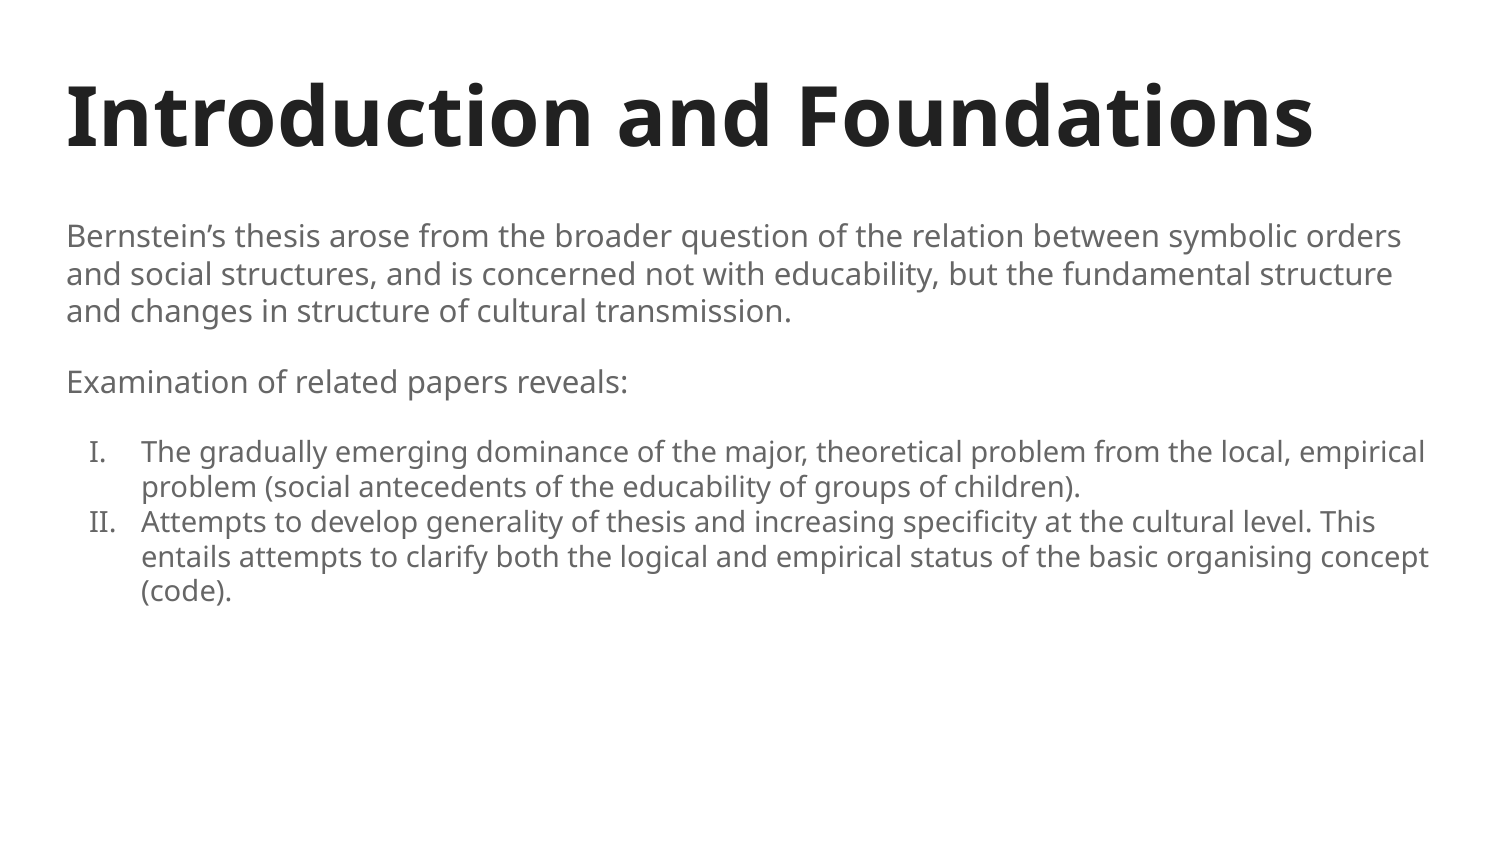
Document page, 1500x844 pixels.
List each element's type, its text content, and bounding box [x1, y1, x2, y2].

title Introduction and Foundations [51, 48, 1449, 180]
list Bernstein’s thesis arose from the broader question of the relation between symbolic orders and social structures, and is concerned not with educability, but the fundamental structure and changes in structure of cultural transmission. Examination of related papers reveals: The gradually emerging dominance of the major, theoretical problem from the local, empirical problem (social antecedents of the educability of groups of children). Attempts to develop generality of thesis and increasing specificity at the cultural level. This entails attempts to clarify both the logical and empirical status of the basic organising concept (code). [51, 201, 1449, 760]
